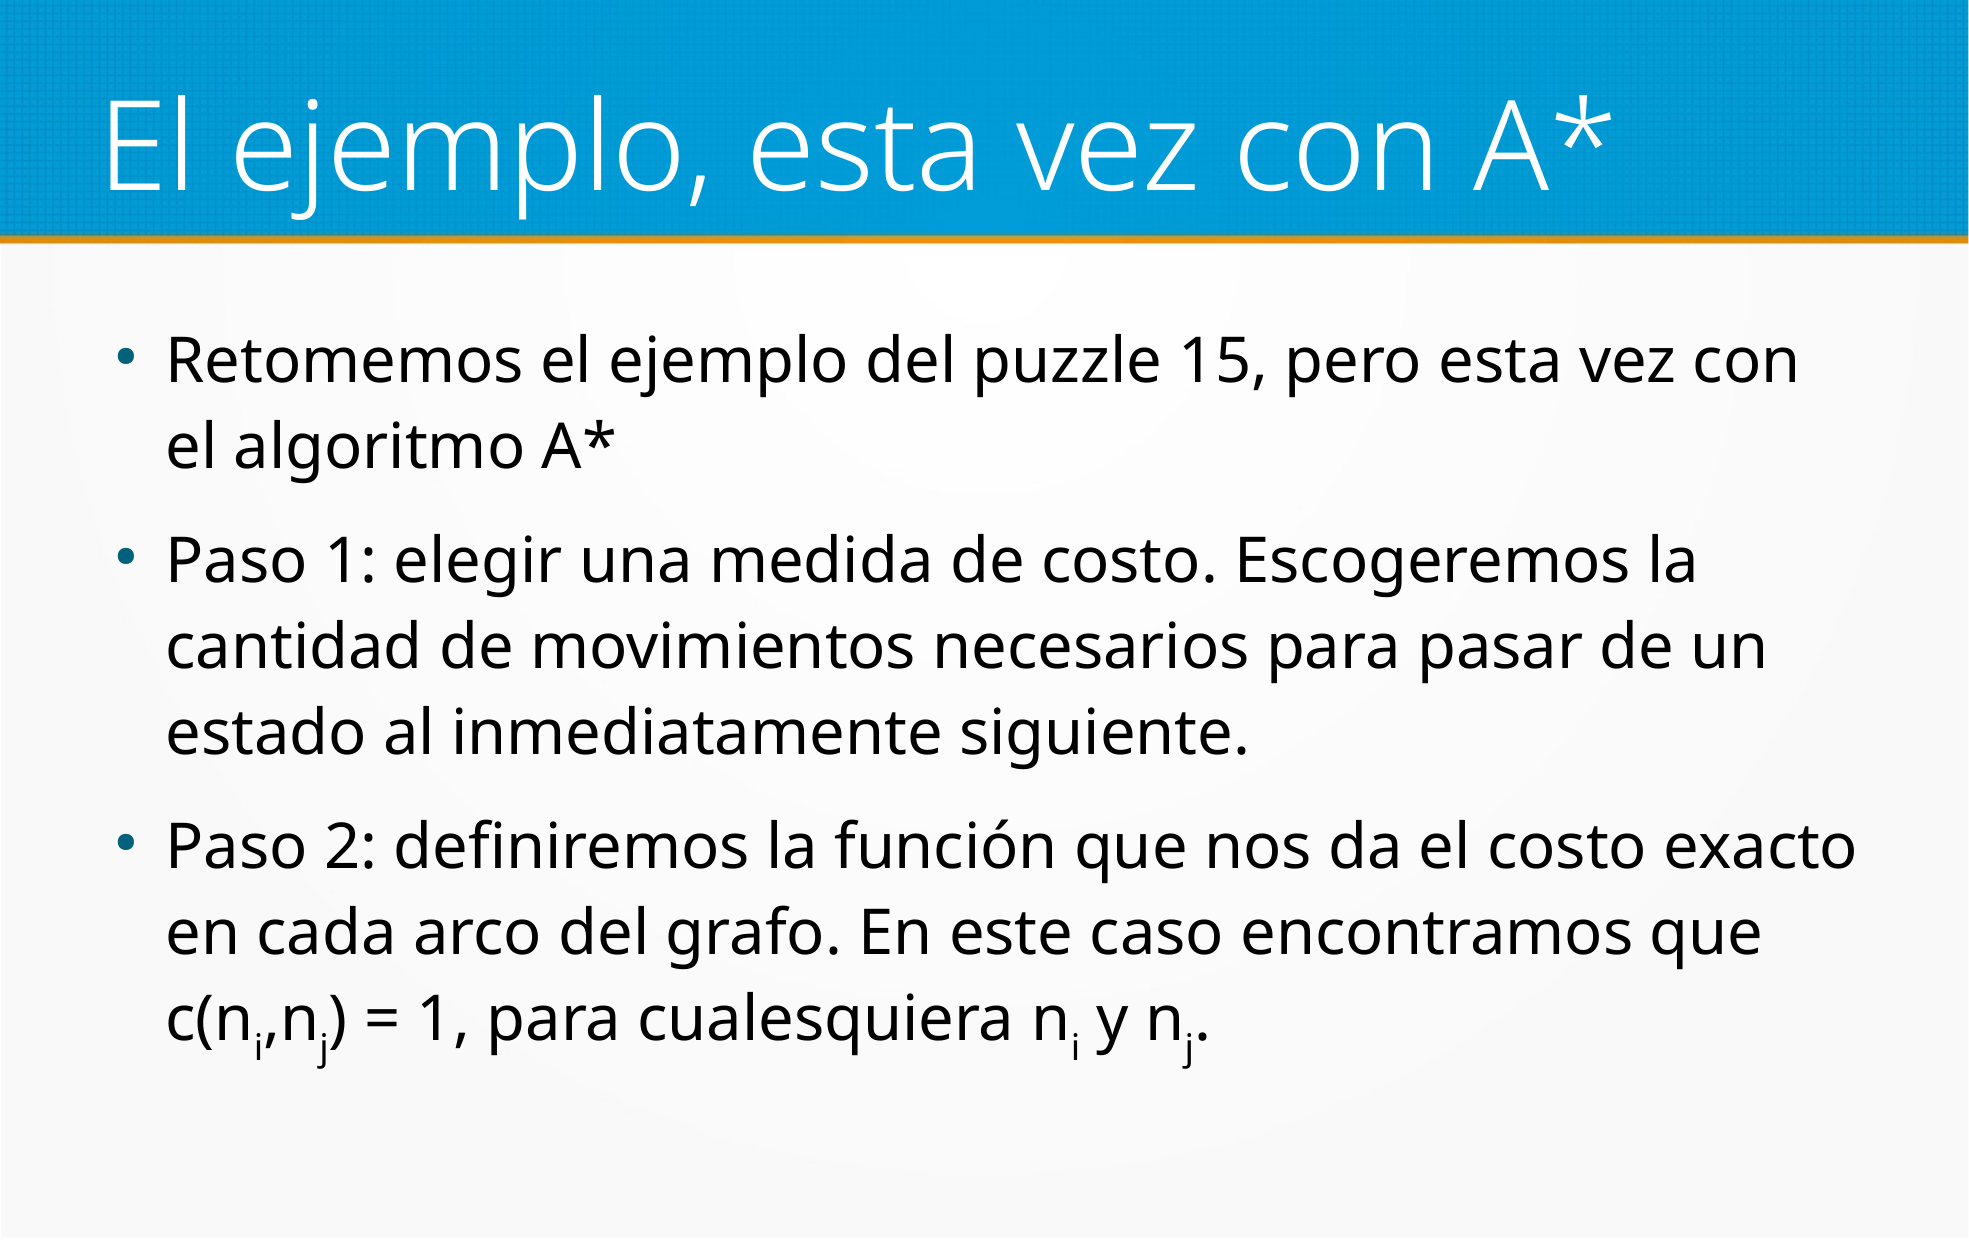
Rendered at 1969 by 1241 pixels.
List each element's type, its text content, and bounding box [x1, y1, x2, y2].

list Retomemos el ejemplo del puzzle 15, pero esta vez con el algoritmo A* Paso 1: elegir una medida de costo. Escogeremos la cantidad de movimientos necesarios para pasar de un estado al inmediatamente siguiente. Paso 2: definiremos la función que nos da el costo exacto en cada arco del grafo. En este caso encontramos que c(ni,nj) = 1, para cualesquiera ni y nj. [98, 315, 1861, 1081]
picture [0, 233, 1969, 1241]
title El ejemplo, esta vez con A* [98, 19, 1870, 227]
